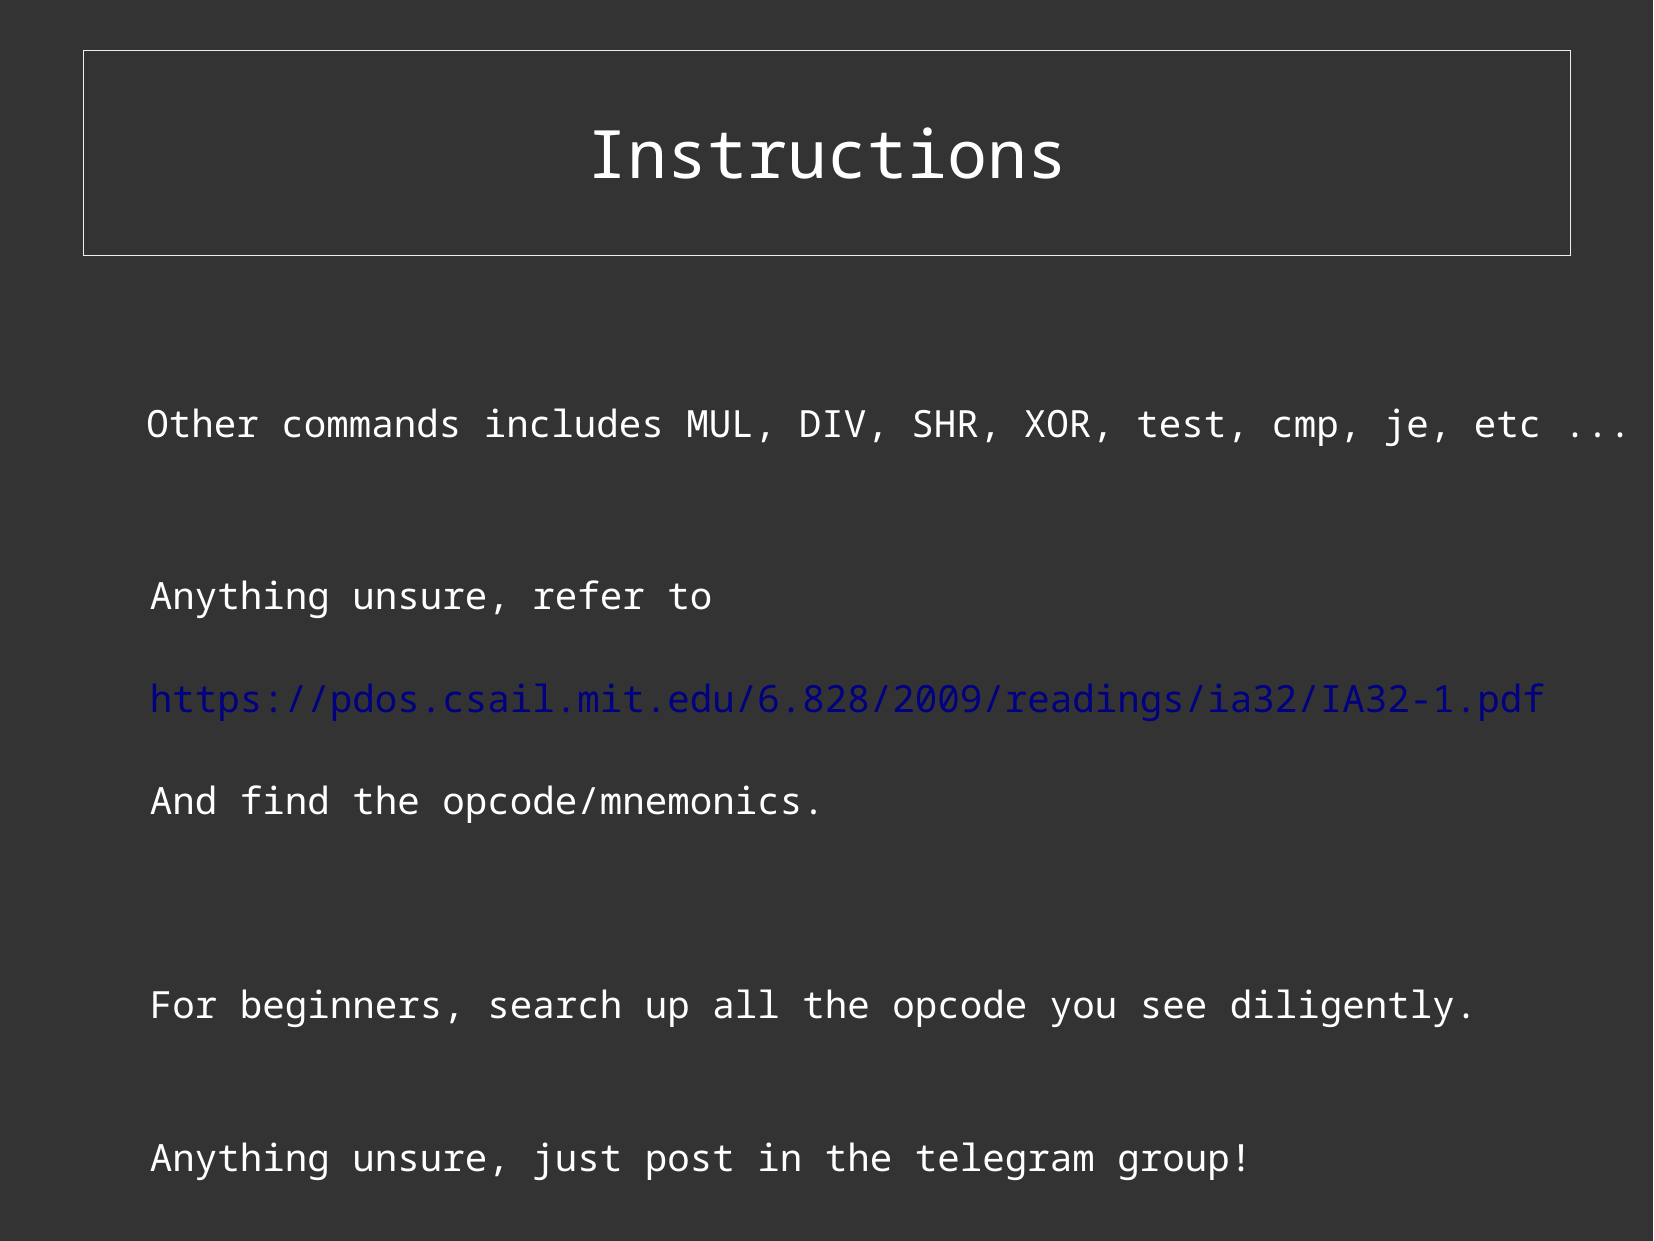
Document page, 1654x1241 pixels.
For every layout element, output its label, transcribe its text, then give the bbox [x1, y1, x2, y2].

text_box Anything unsure, refer to https://pdos.csail.mit.edu/6.828/2009/readings/ia32/IA32-1.pdf And find the opcode/mnemonics. For beginners, search up all the opcode you see diligently. Anything unsure, just post in the telegram group! [135, 562, 1328, 1028]
text_box Other commands includes MUL, DIV, SHR, XOR, test, cmp, je, etc ... [131, 390, 1399, 443]
text_box Instructions [83, 50, 1571, 256]
